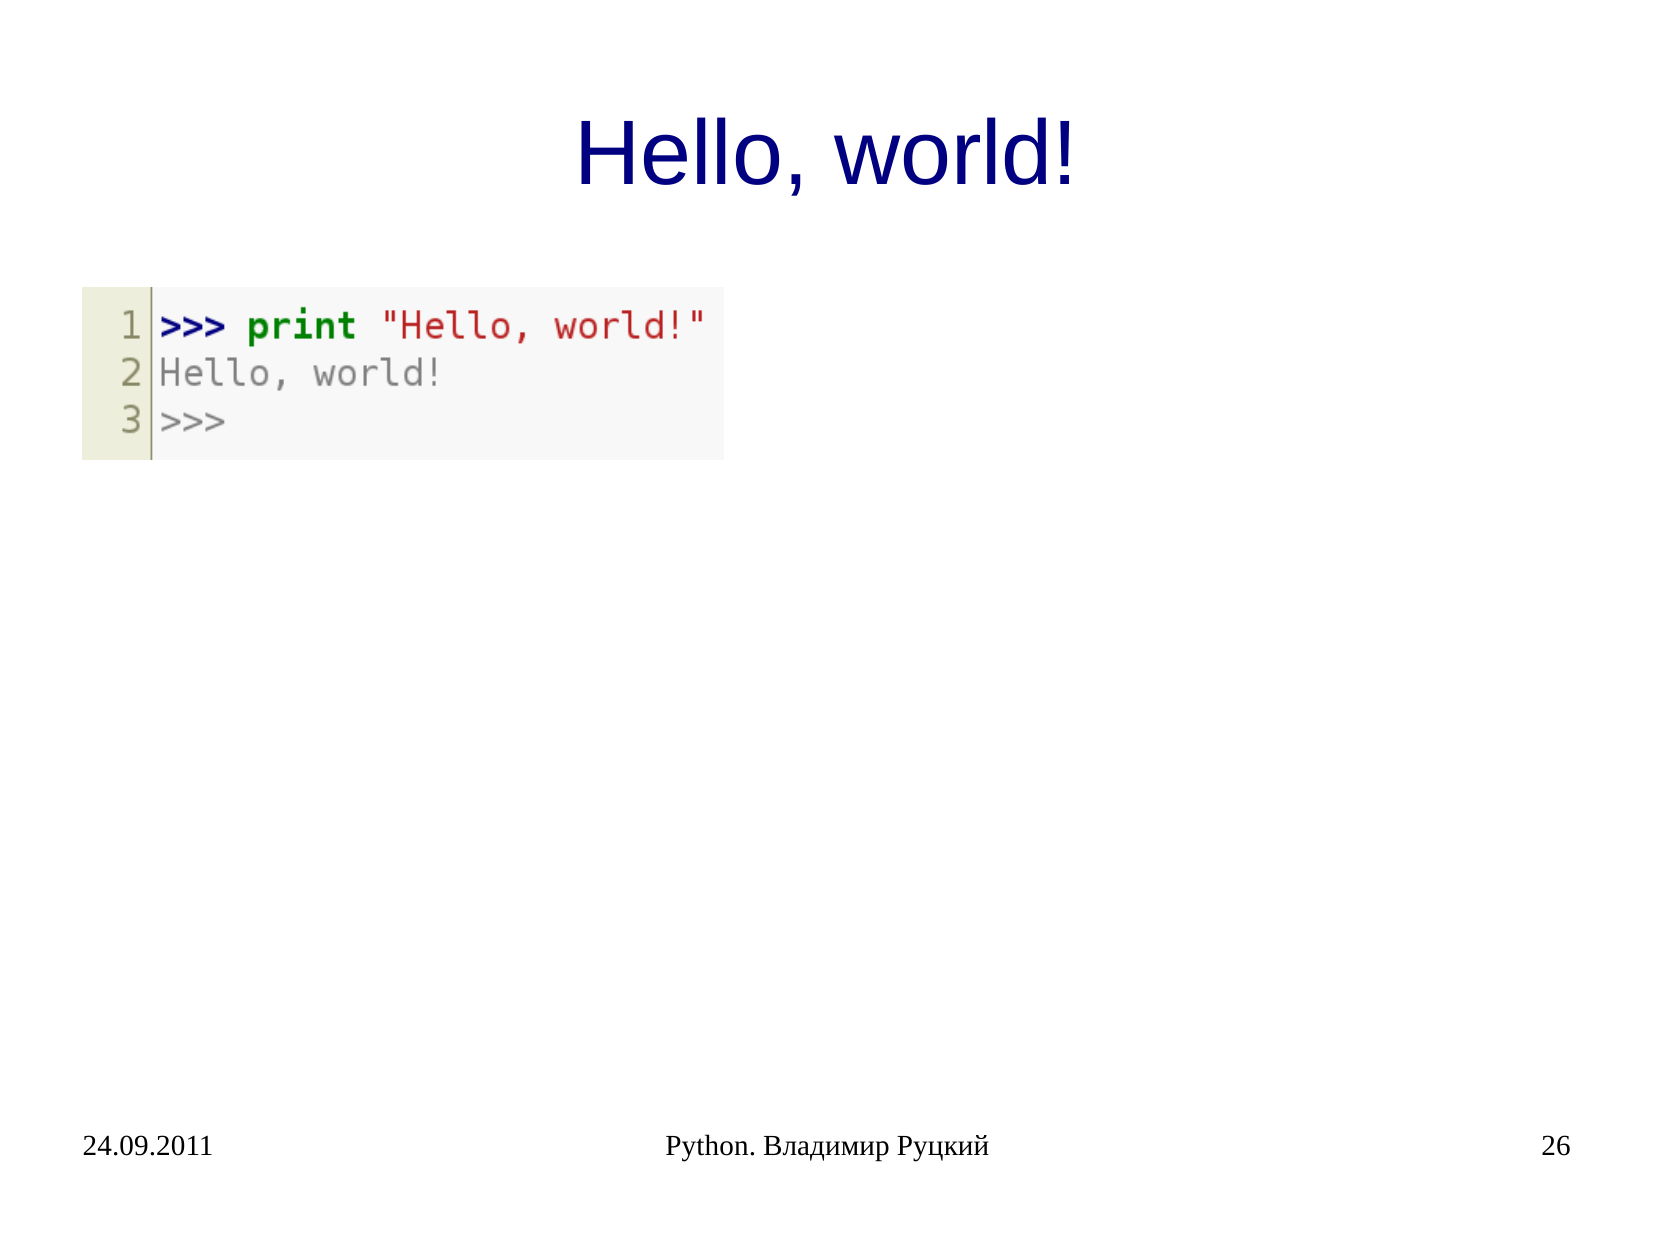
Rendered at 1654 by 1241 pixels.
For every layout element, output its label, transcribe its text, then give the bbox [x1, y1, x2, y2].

picture [82, 287, 724, 460]
title Hello, world! [82, 49, 1571, 257]
